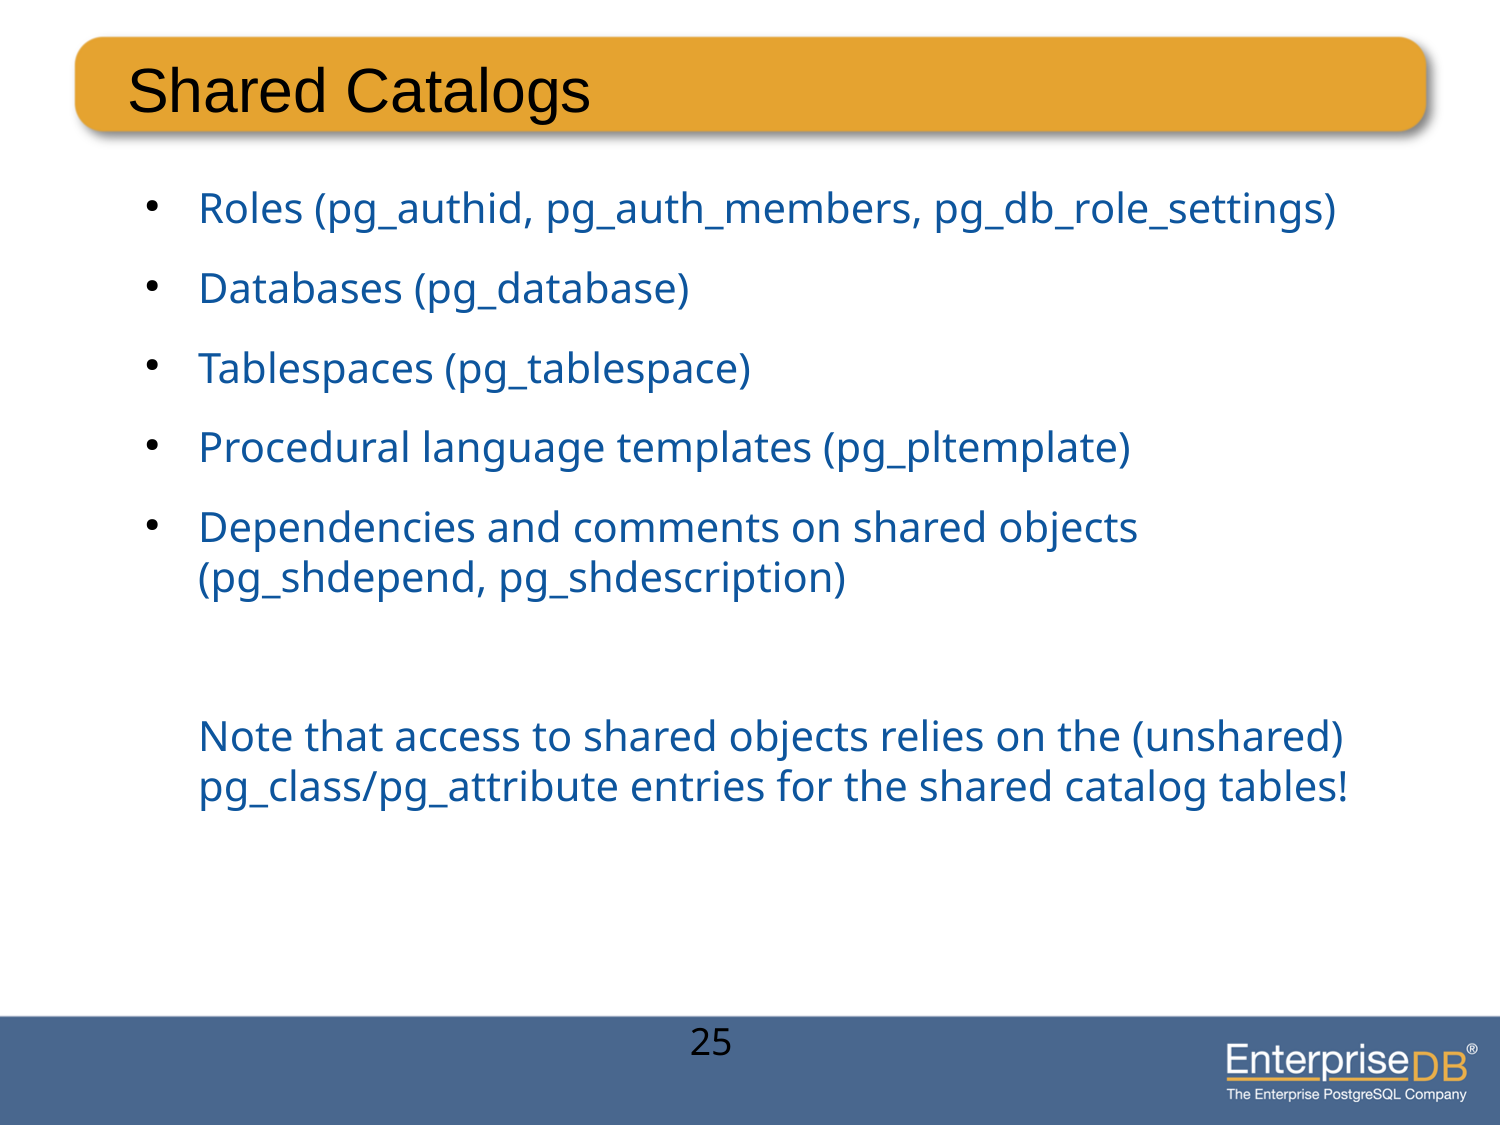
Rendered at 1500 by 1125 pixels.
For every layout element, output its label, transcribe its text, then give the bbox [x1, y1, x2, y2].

slide_number <number> [675, 1010, 825, 1125]
title Shared Catalogs [112, 37, 1388, 138]
list Roles (pg_authid, pg_auth_members, pg_db_role_settings) Databases (pg_database) Tablespaces (pg_tablespace) Procedural language templates (pg_pltemplate) Dependencies and comments on shared objects (pg_shdepend, pg_shdescription) Note that access to shared objects relies on the (unshared) pg_class/pg_attribute entries for the shared catalog tables! [112, 174, 1388, 963]
picture [0, 0, 1500, 1125]
